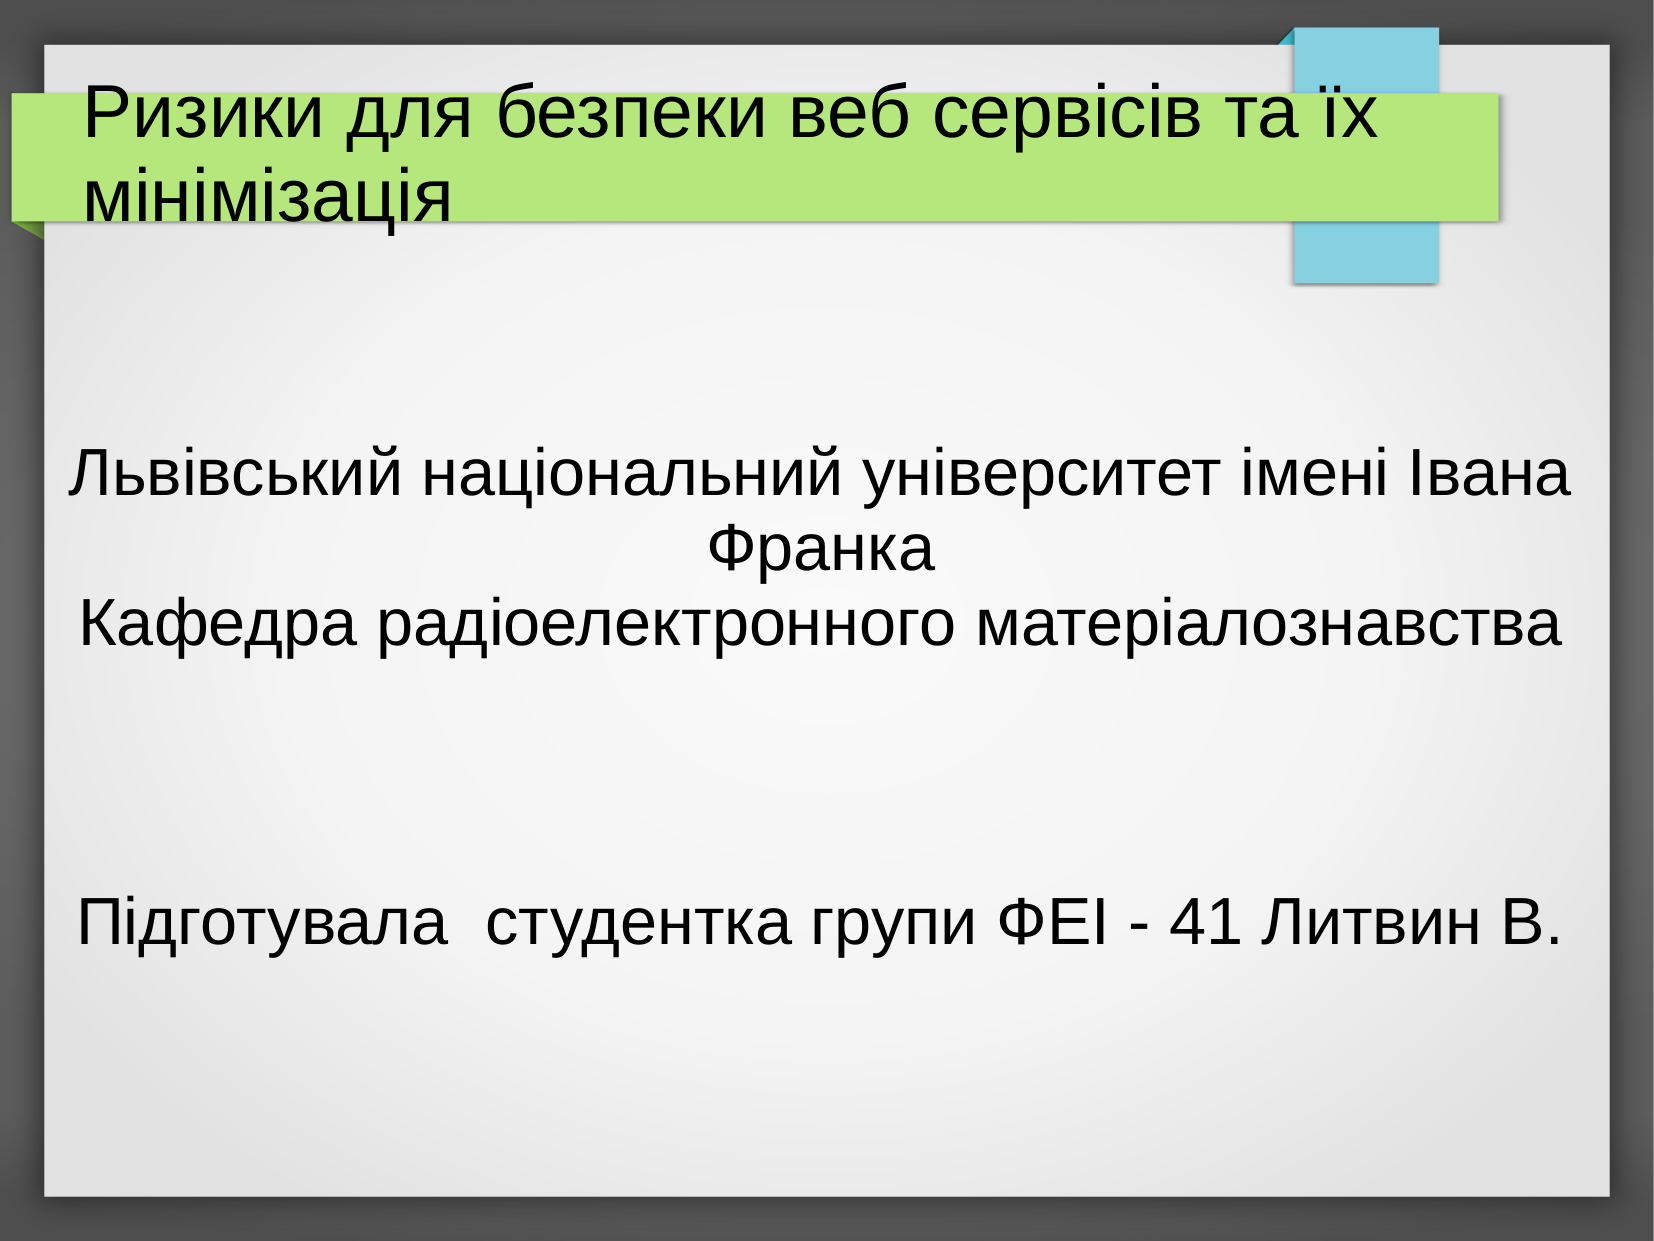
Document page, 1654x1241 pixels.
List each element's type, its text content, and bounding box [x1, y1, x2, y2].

subtitle Львівський національний університет імені Івана Франка Кафедра радіоелектронного матеріалознавства Підготувала студентка групи ФЕІ - 41 Литвин В. [47, 295, 1595, 1099]
title Ризики для безпеки веб сервісів та їх мінімізація [82, 69, 1489, 238]
picture [0, 0, 1654, 1241]
